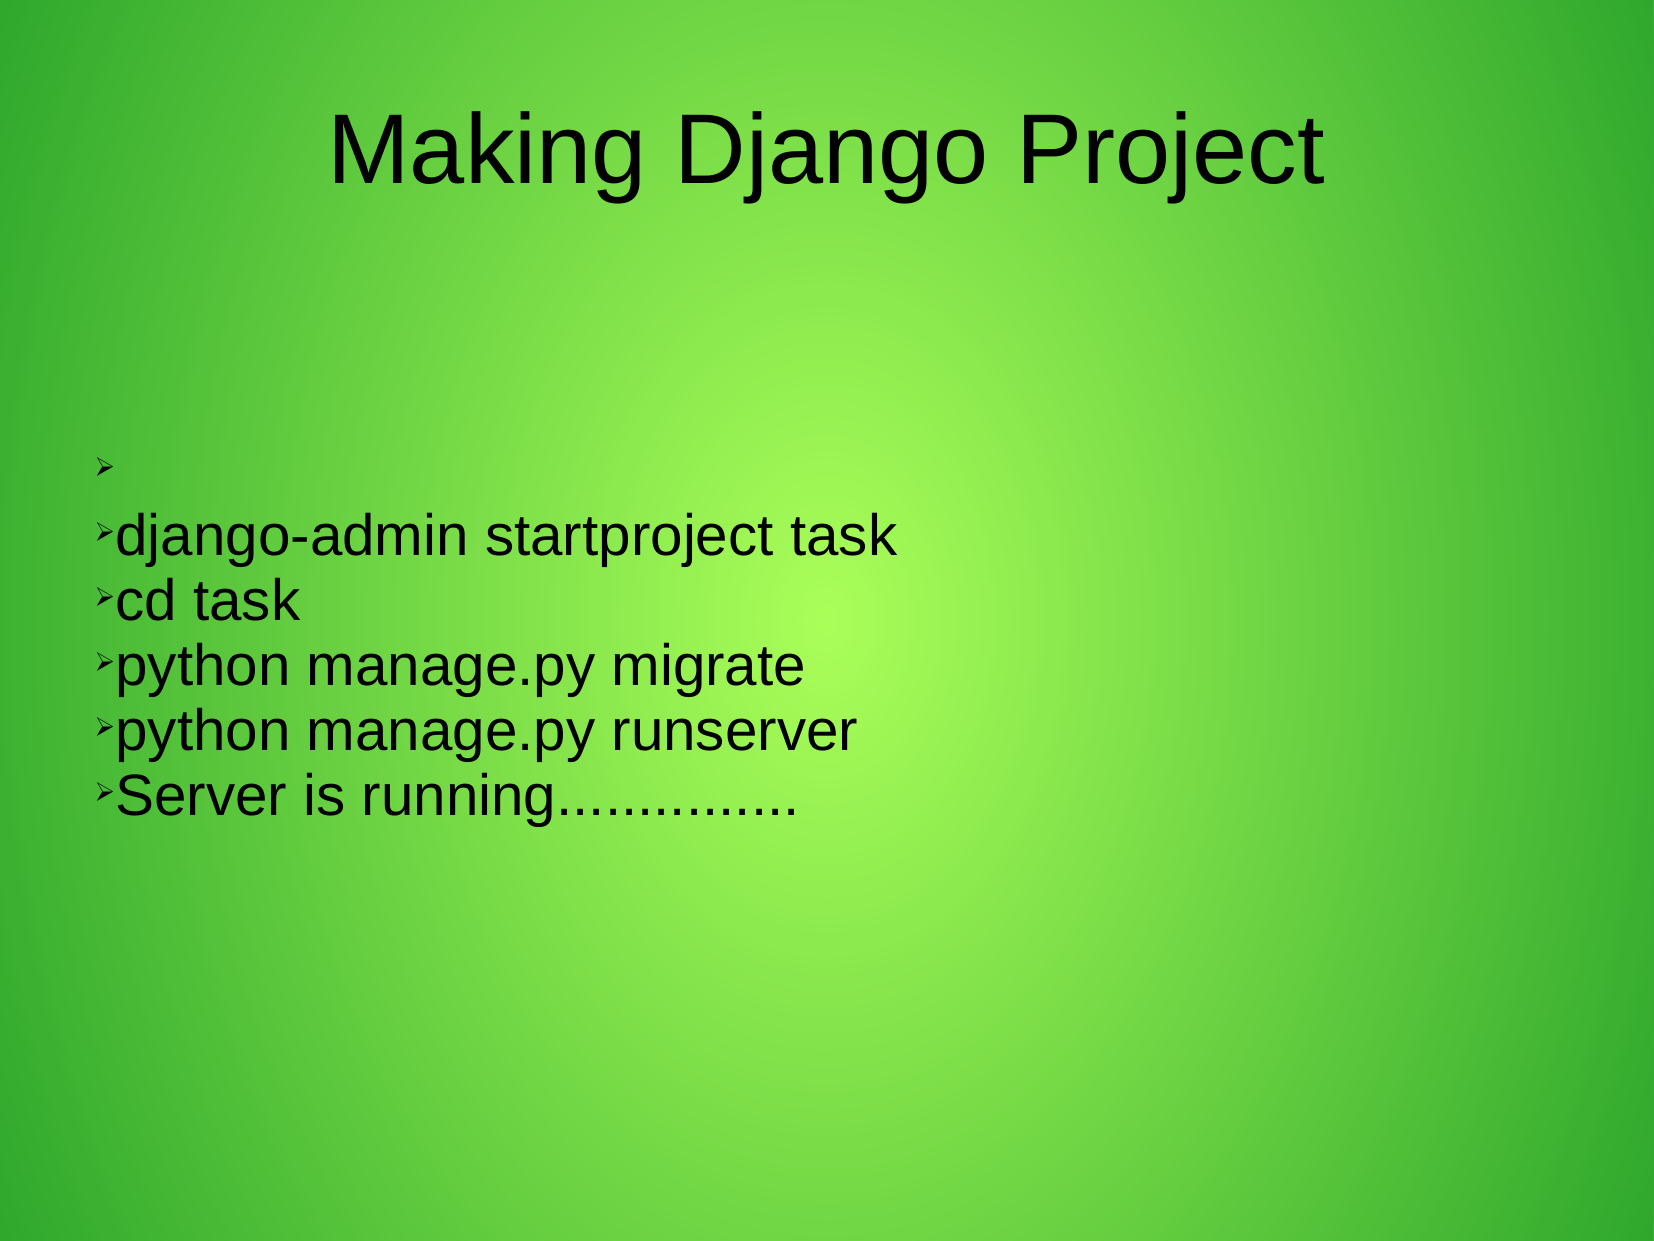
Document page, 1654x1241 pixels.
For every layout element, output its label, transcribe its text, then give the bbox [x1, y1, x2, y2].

subtitle django-admin startproject task cd task python manage.py migrate python manage.py runserver Server is running............... [94, 272, 1583, 993]
title Making Django Project [82, 47, 1571, 252]
